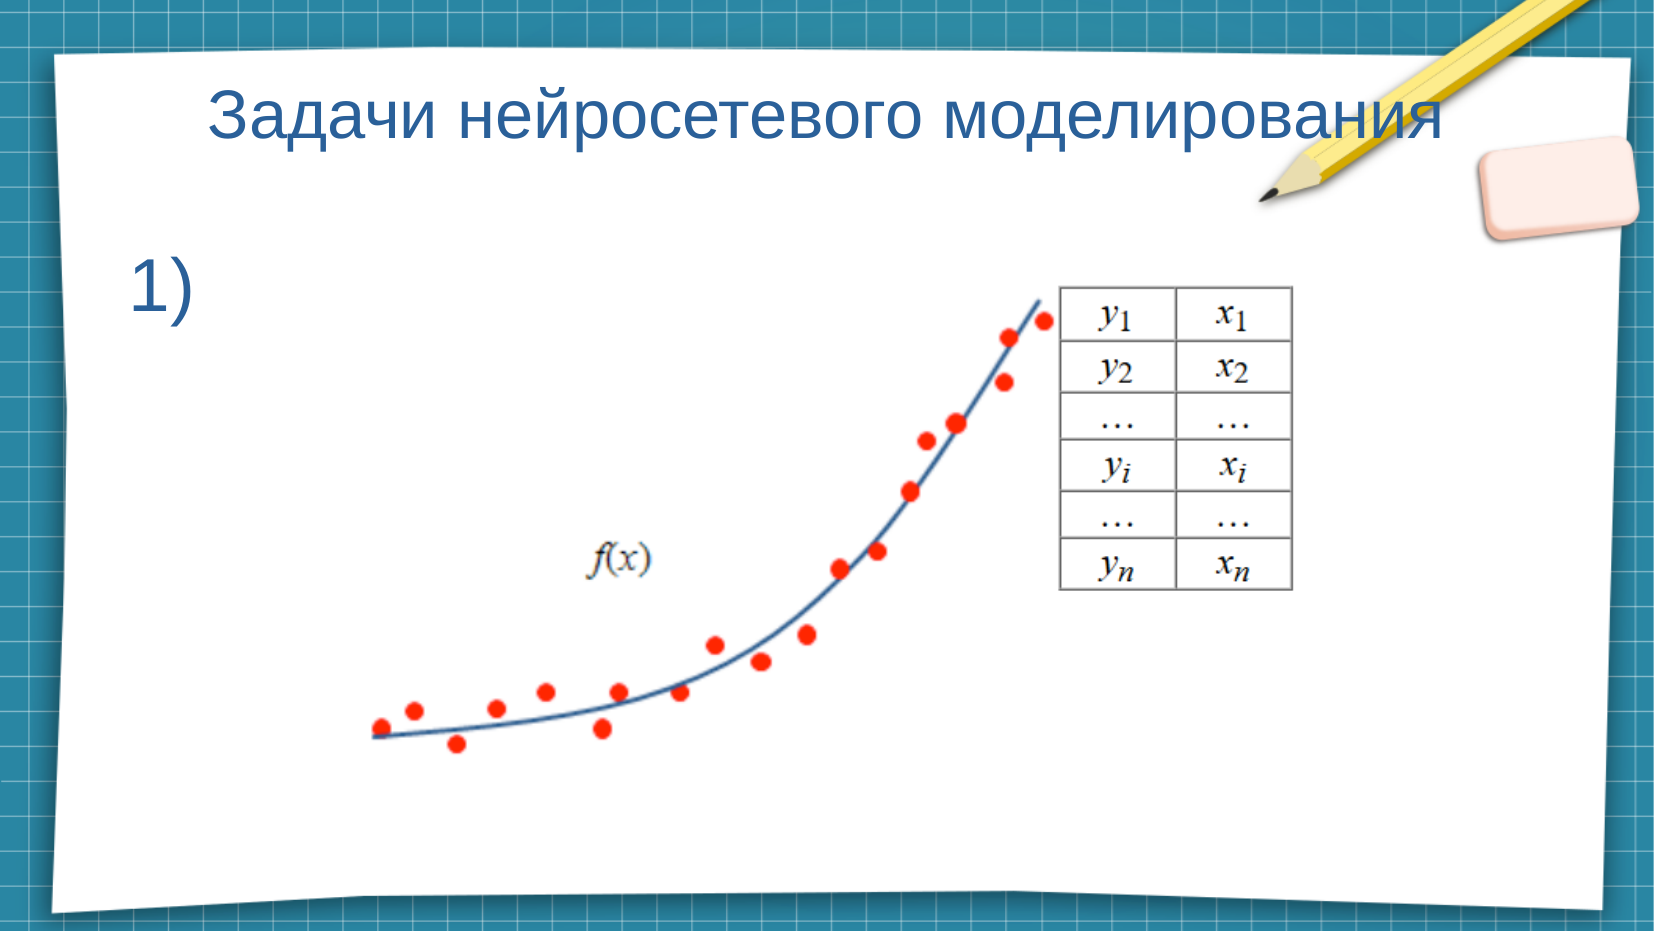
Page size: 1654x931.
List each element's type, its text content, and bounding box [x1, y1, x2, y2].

text_box 1) [114, 236, 211, 336]
title Задачи нейросетевого моделирования [82, 37, 1571, 193]
picture [0, 0, 1654, 931]
